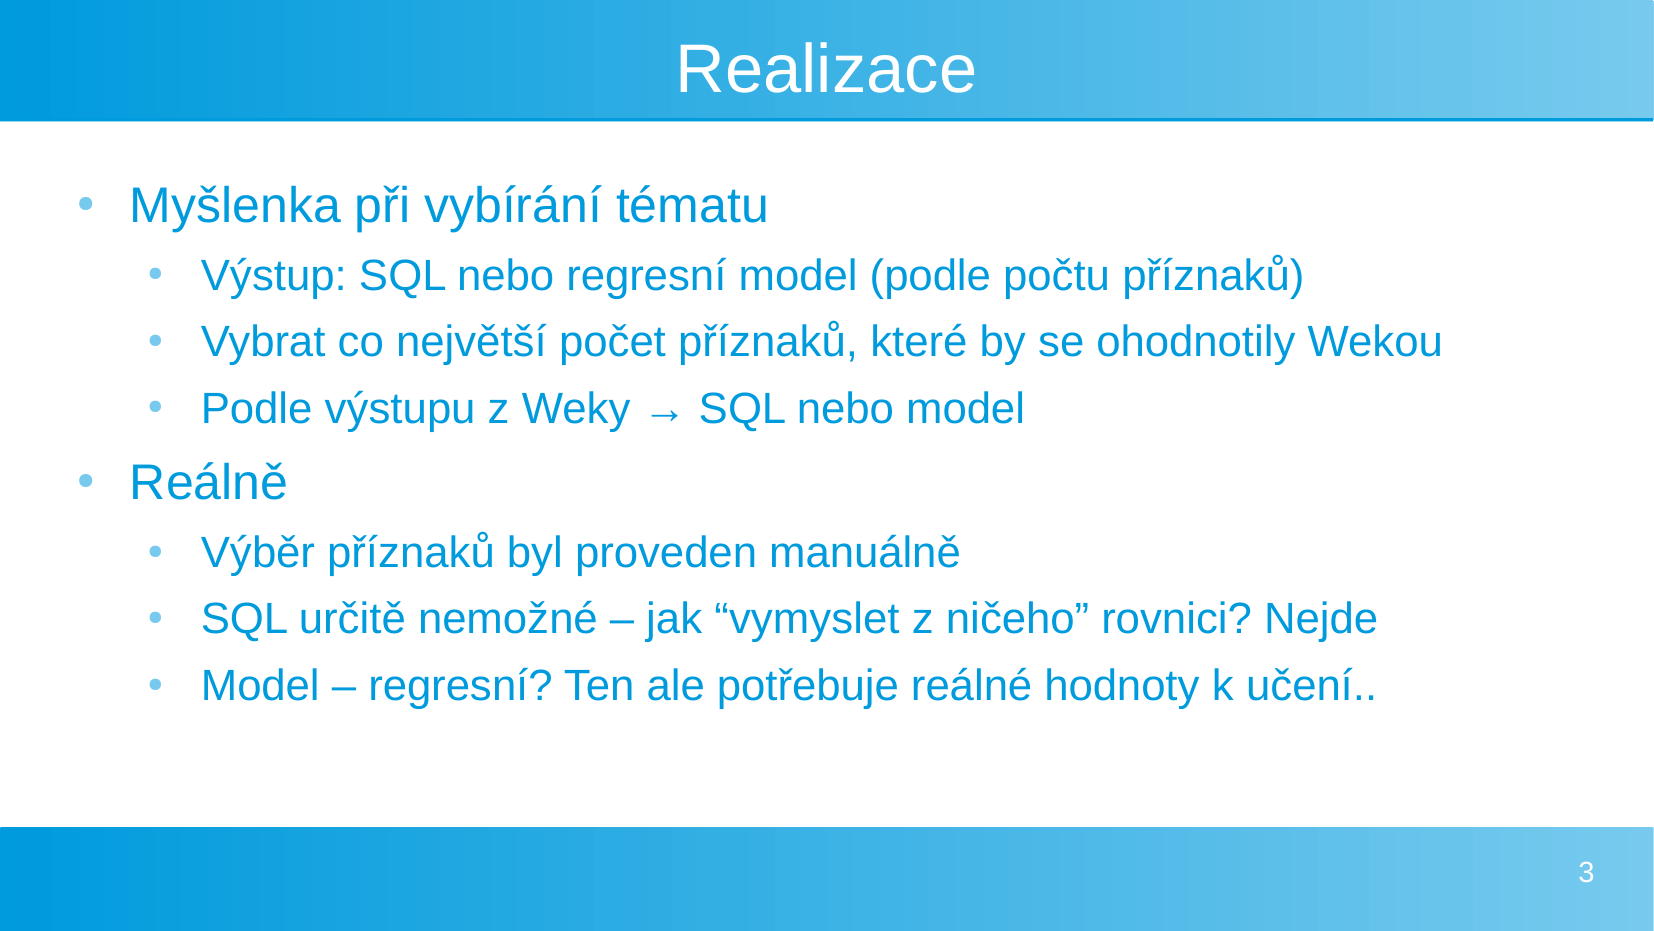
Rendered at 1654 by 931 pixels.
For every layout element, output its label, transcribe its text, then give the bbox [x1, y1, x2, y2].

title Realizace [59, 29, 1595, 108]
list Myšlenka při vybírání tématu Výstup: SQL nebo regresní model (podle počtu příznaků) Vybrat co největší počet příznaků, které by se ohodnotily Wekou Podle výstupu z Weky → SQL nebo model Reálně Výběr příznaků byl proveden manuálně SQL určitě nemožné – jak “vymyslet z ničeho” rovnici? Nejde Model – regresní? Ten ale potřebuje reálné hodnoty k učení.. [59, 177, 1595, 768]
